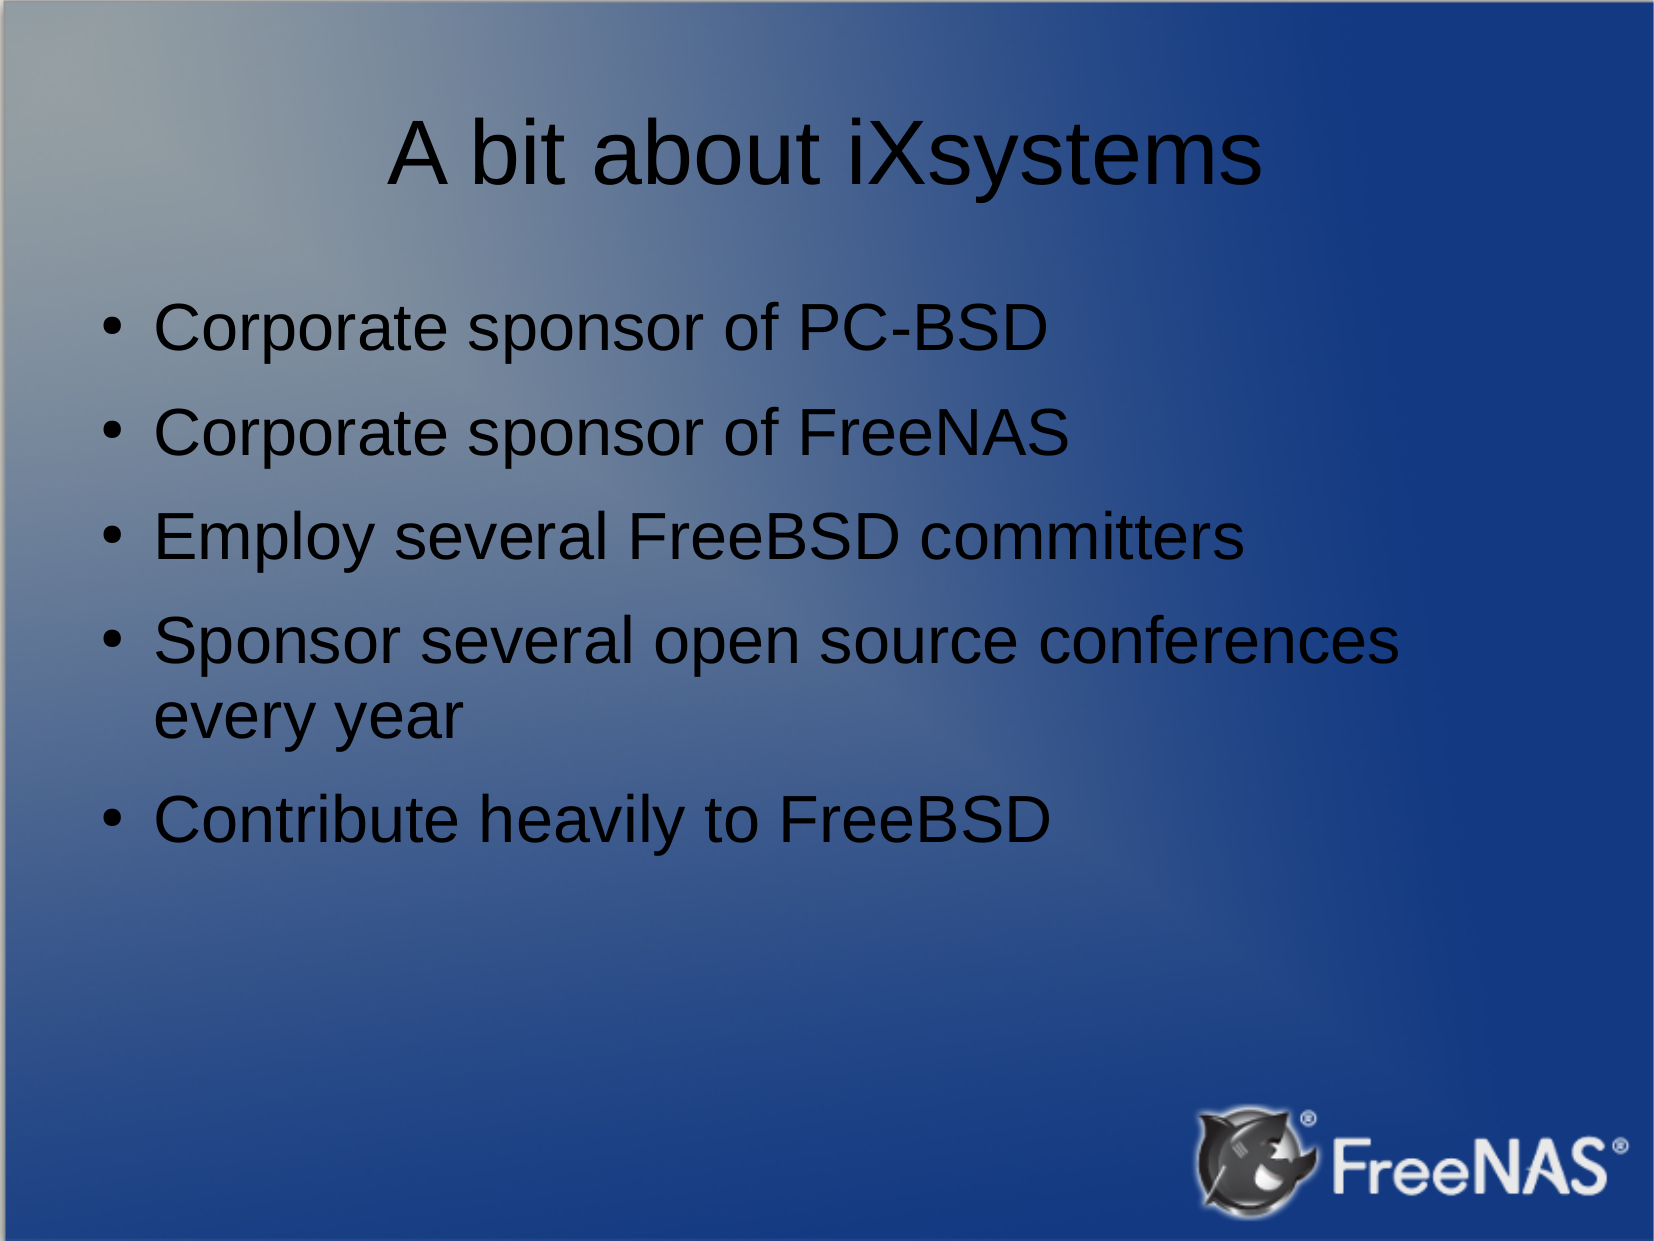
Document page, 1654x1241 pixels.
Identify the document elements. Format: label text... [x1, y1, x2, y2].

picture [0, 0, 1654, 1241]
title A bit about iXsystems [82, 49, 1571, 257]
list Corporate sponsor of PC-BSD Corporate sponsor of FreeNAS Employ several FreeBSD committers Sponsor several open source conferences every year Contribute heavily to FreeBSD [82, 290, 1571, 1010]
